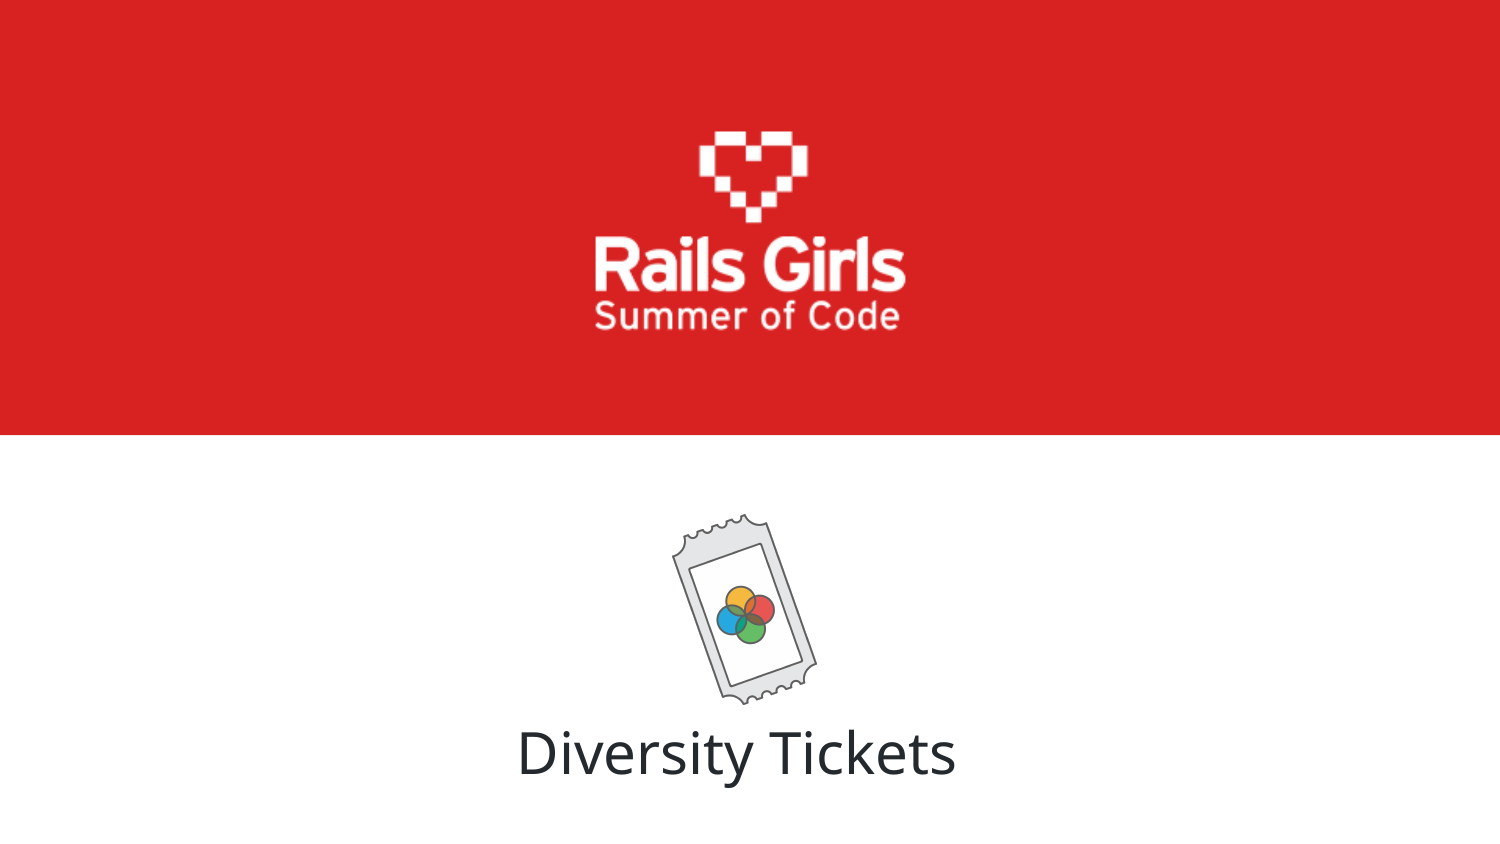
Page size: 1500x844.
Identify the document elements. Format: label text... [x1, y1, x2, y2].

list Diversity Tickets [38, 717, 1437, 786]
text_box [0, 0, 1500, 436]
picture [672, 514, 817, 705]
picture [585, 66, 915, 340]
